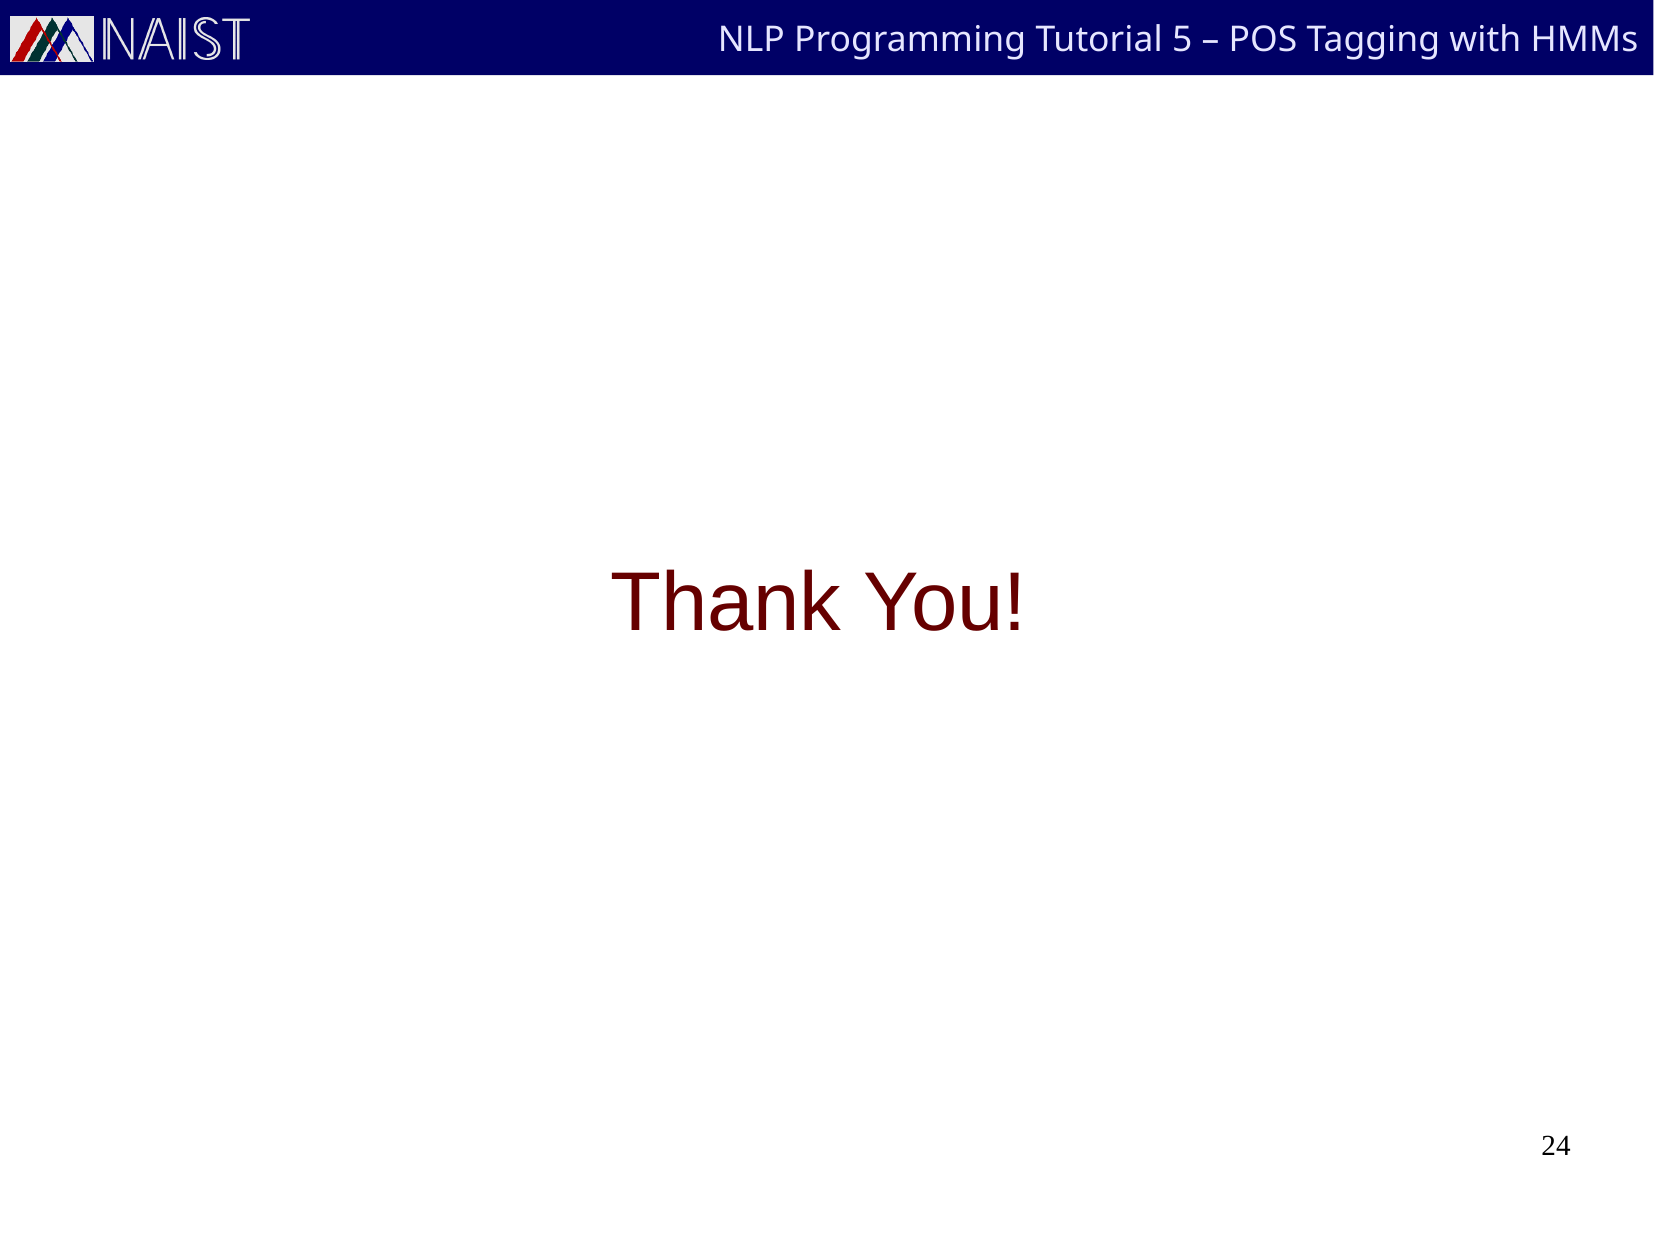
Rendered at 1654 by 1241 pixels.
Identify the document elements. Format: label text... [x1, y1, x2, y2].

picture [102, 17, 251, 60]
title Thank You! [75, 506, 1564, 698]
picture [10, 16, 94, 62]
